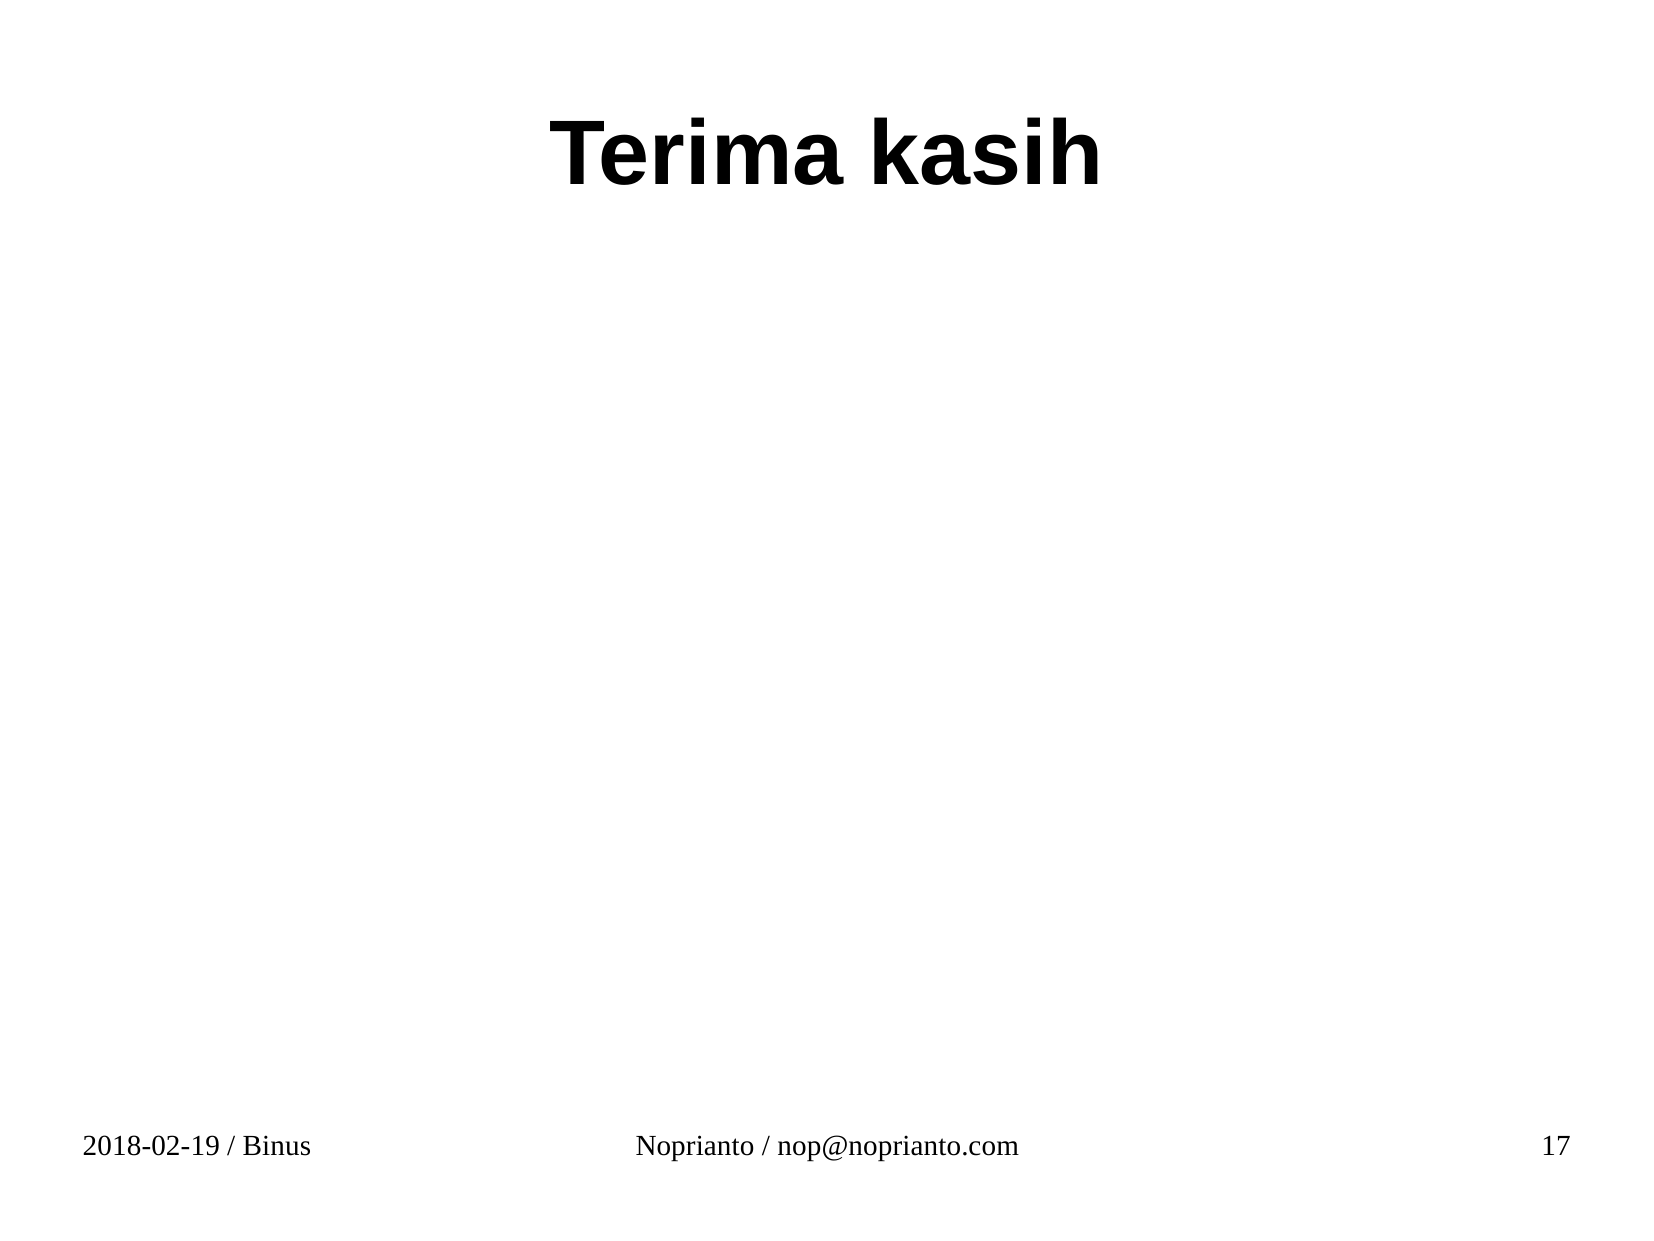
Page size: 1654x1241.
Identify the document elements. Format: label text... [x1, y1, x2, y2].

title Terima kasih [82, 49, 1571, 257]
